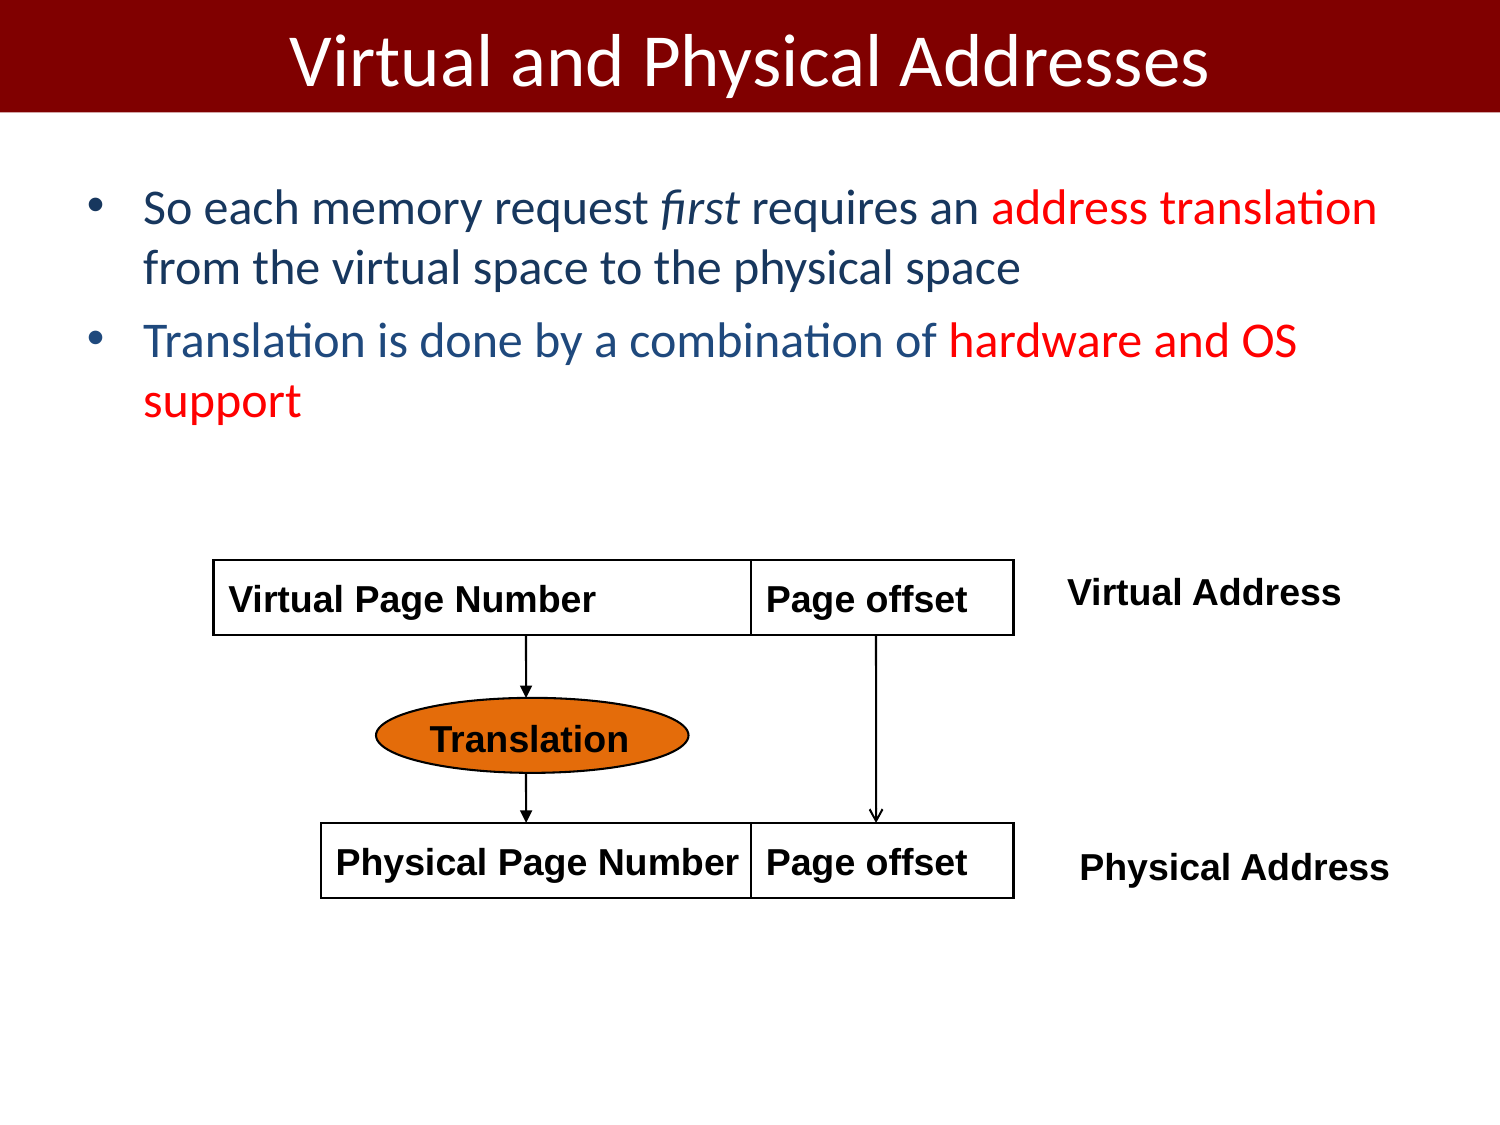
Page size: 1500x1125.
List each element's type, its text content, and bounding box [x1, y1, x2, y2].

text_box Physical Address [1064, 835, 1405, 896]
text_box Virtual Address [1052, 560, 1357, 621]
text_box Page offset [751, 822, 1014, 898]
text_box [425, 697, 640, 708]
text_box Virtual Page Number [213, 560, 751, 636]
text_box [645, 709, 689, 762]
text_box [376, 710, 414, 760]
text_box Translation [414, 708, 645, 768]
text_box Physical Page Number [320, 822, 751, 898]
title Virtual and Physical Addresses [0, 0, 1500, 113]
text_box Page offset [751, 560, 1014, 636]
text_box [455, 768, 610, 773]
text_box So each memory request first requires an address translation from the virtual space to the physical space Translation is done by a combination of hardware and OS support [71, 167, 1410, 411]
